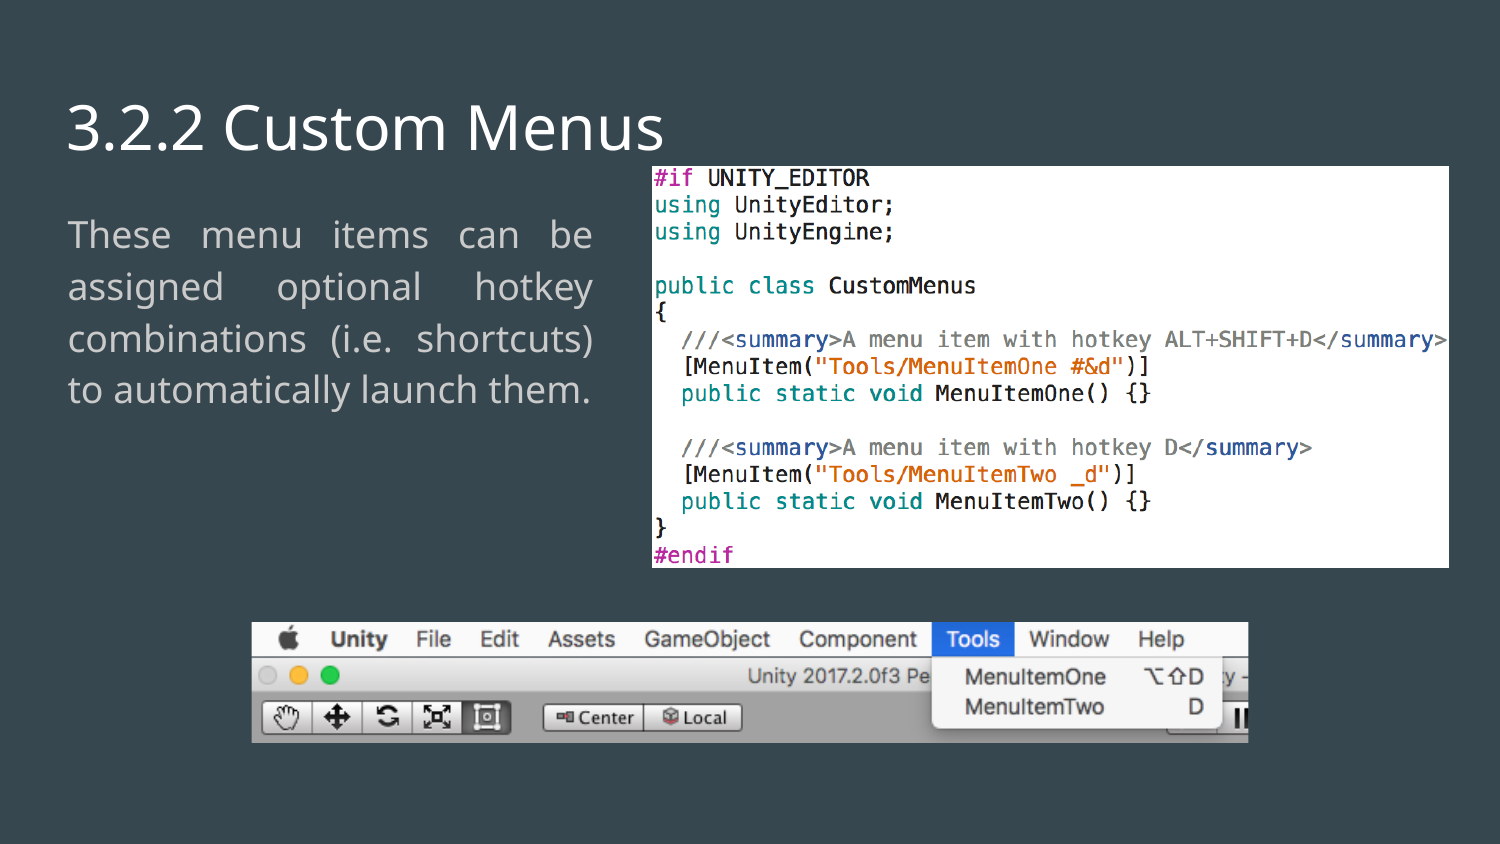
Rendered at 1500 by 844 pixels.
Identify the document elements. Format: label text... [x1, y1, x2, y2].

title 3.2.2 Custom Menus [51, 72, 1449, 167]
picture [251, 622, 1249, 743]
picture [652, 166, 1449, 568]
text_box These menu items can be assigned optional hotkey combinations (i.e. shortcuts) to automatically launch them. [52, 189, 609, 440]
